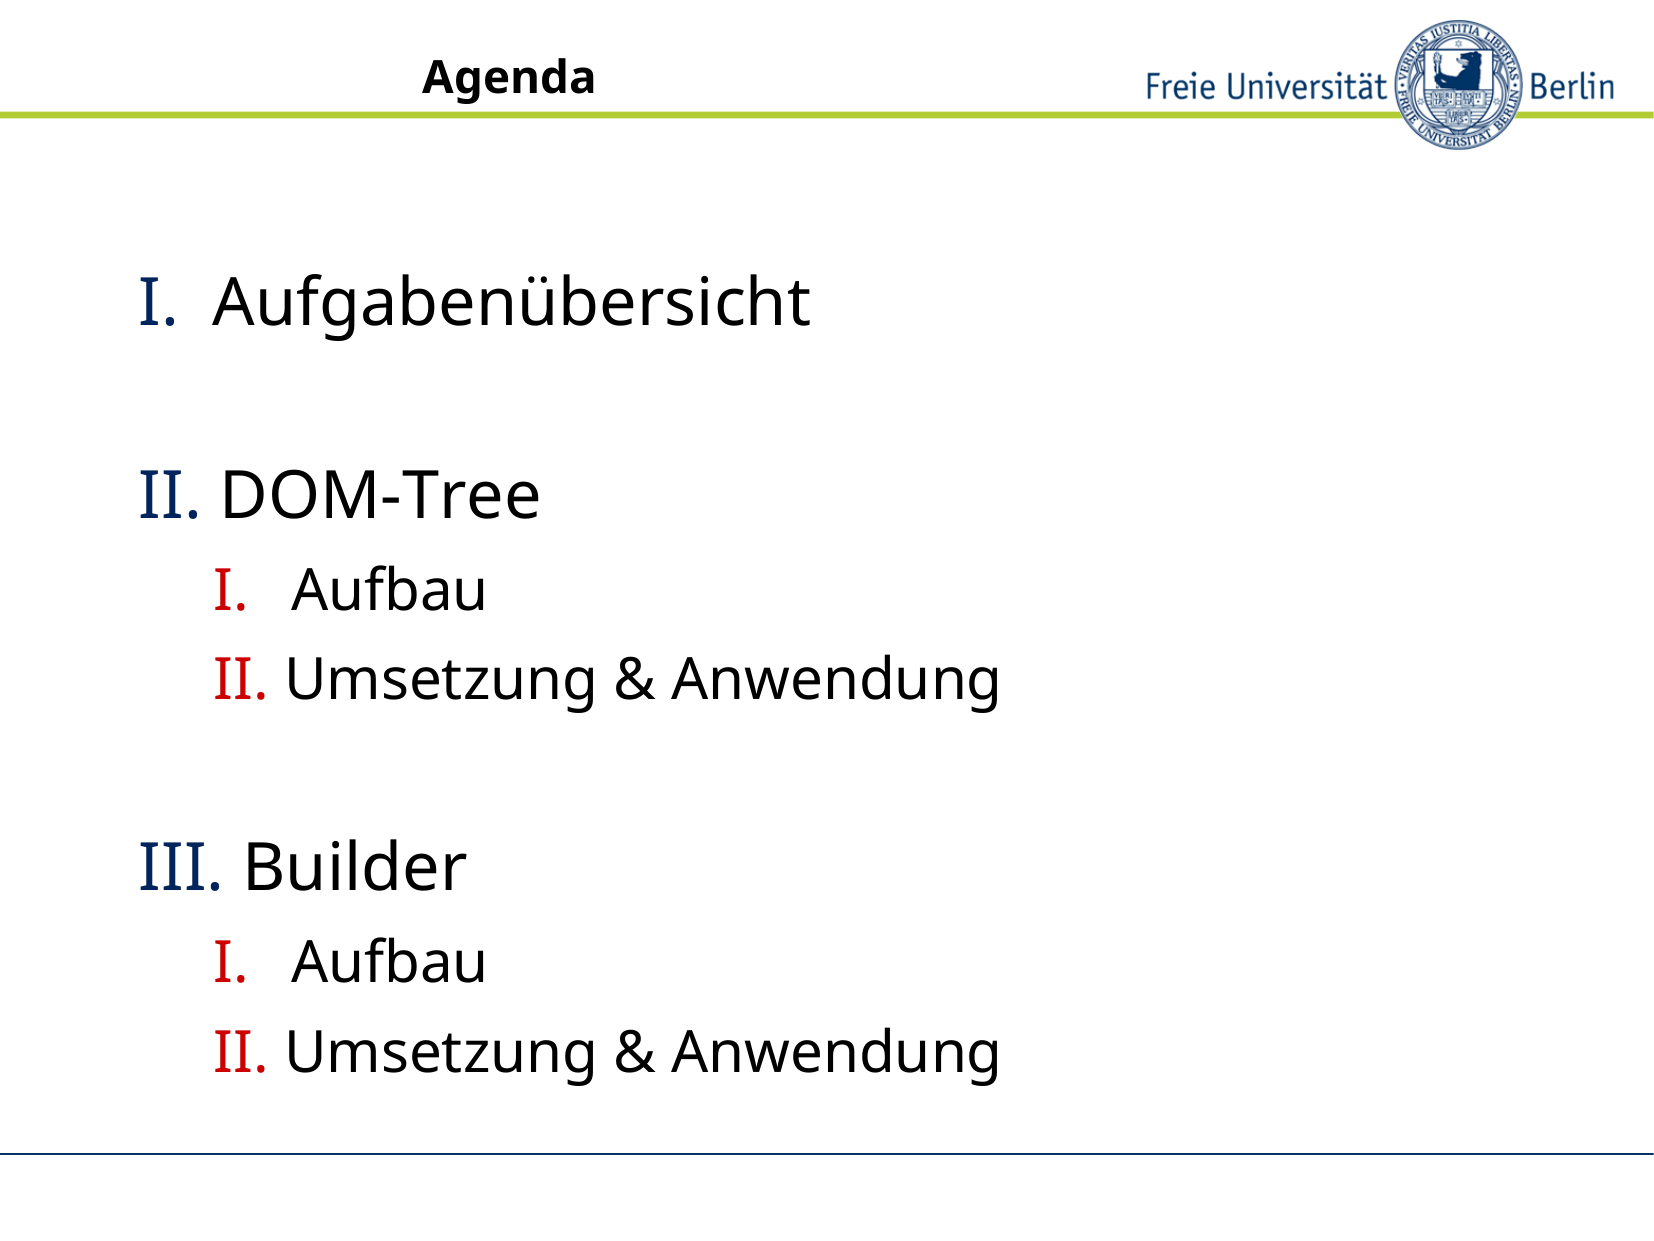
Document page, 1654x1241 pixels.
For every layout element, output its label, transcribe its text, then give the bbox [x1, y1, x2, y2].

list Aufgabenübersicht DOM-Tree Aufbau Umsetzung & Anwendung Builder Aufbau Umsetzung & Anwendung [138, 253, 1146, 1005]
title Agenda [422, 0, 1654, 152]
